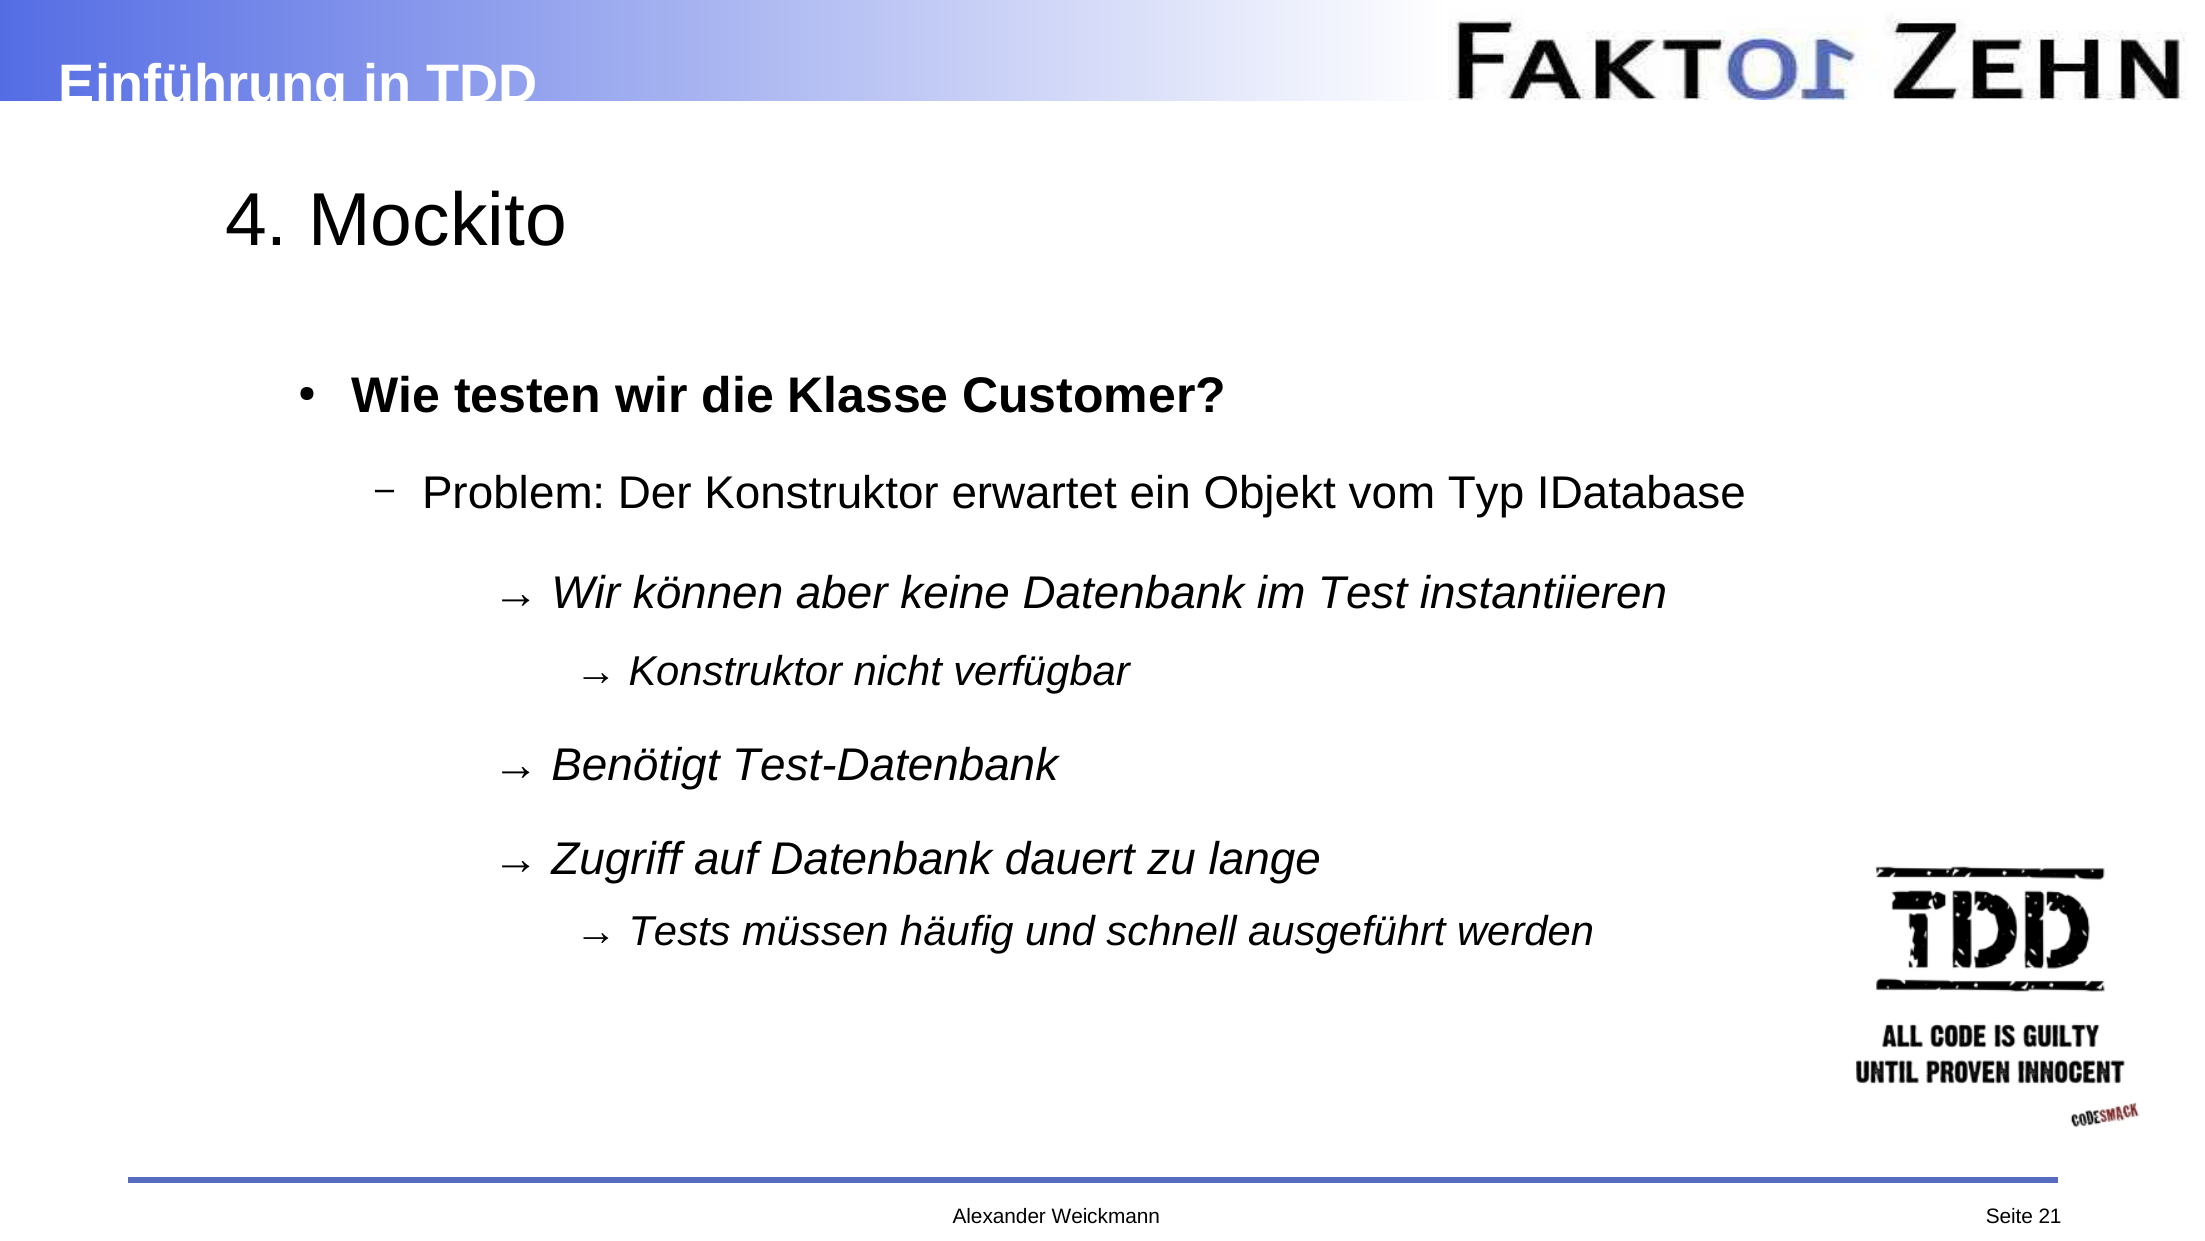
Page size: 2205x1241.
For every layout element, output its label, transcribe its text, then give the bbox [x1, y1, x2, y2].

list Wie testen wir die Klasse Customer? Problem: Der Konstruktor erwartet ein Objekt vom Typ IDatabase → Wir können aber keine Datenbank im Test instantiieren → Konstruktor nicht verfügbar → Benötigt Test-Datenbank → Zugriff auf Datenbank dauert zu lange → Tests müssen häufig und schnell ausgeführt werden [280, 339, 2036, 1108]
picture [1448, 7, 2191, 100]
picture [1840, 808, 2141, 1176]
title 4. Mockito [225, 142, 1981, 296]
